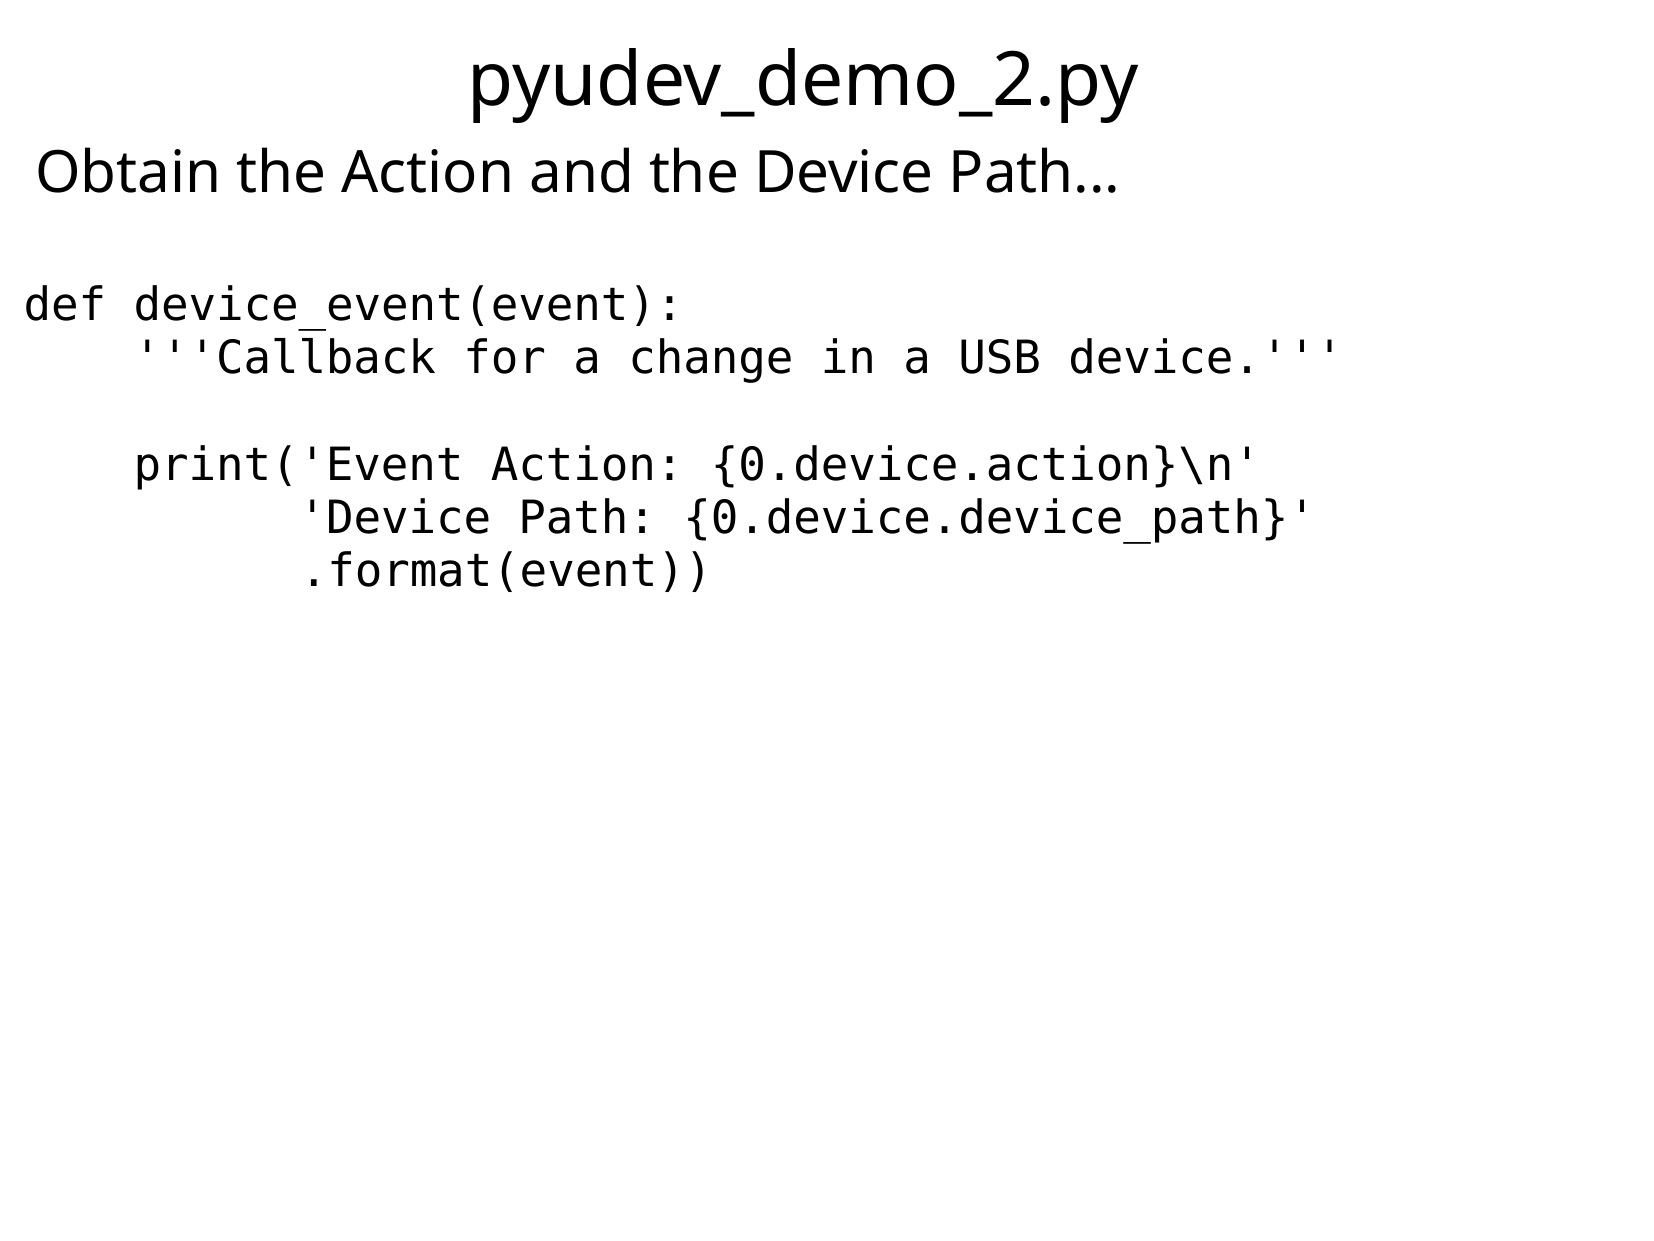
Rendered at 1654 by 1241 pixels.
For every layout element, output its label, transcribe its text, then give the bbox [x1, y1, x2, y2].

title pyudev_demo_2.py [59, 35, 1548, 118]
subtitle Obtain the Action and the Device Path... [35, 129, 1607, 224]
text_box def device_event(event): '''Callback for a change in a USB device.''' print('Event Action: {0.device.action}\n' 'Device Path: {0.device.device_path}' .format(event)) [23, 224, 1654, 1241]
